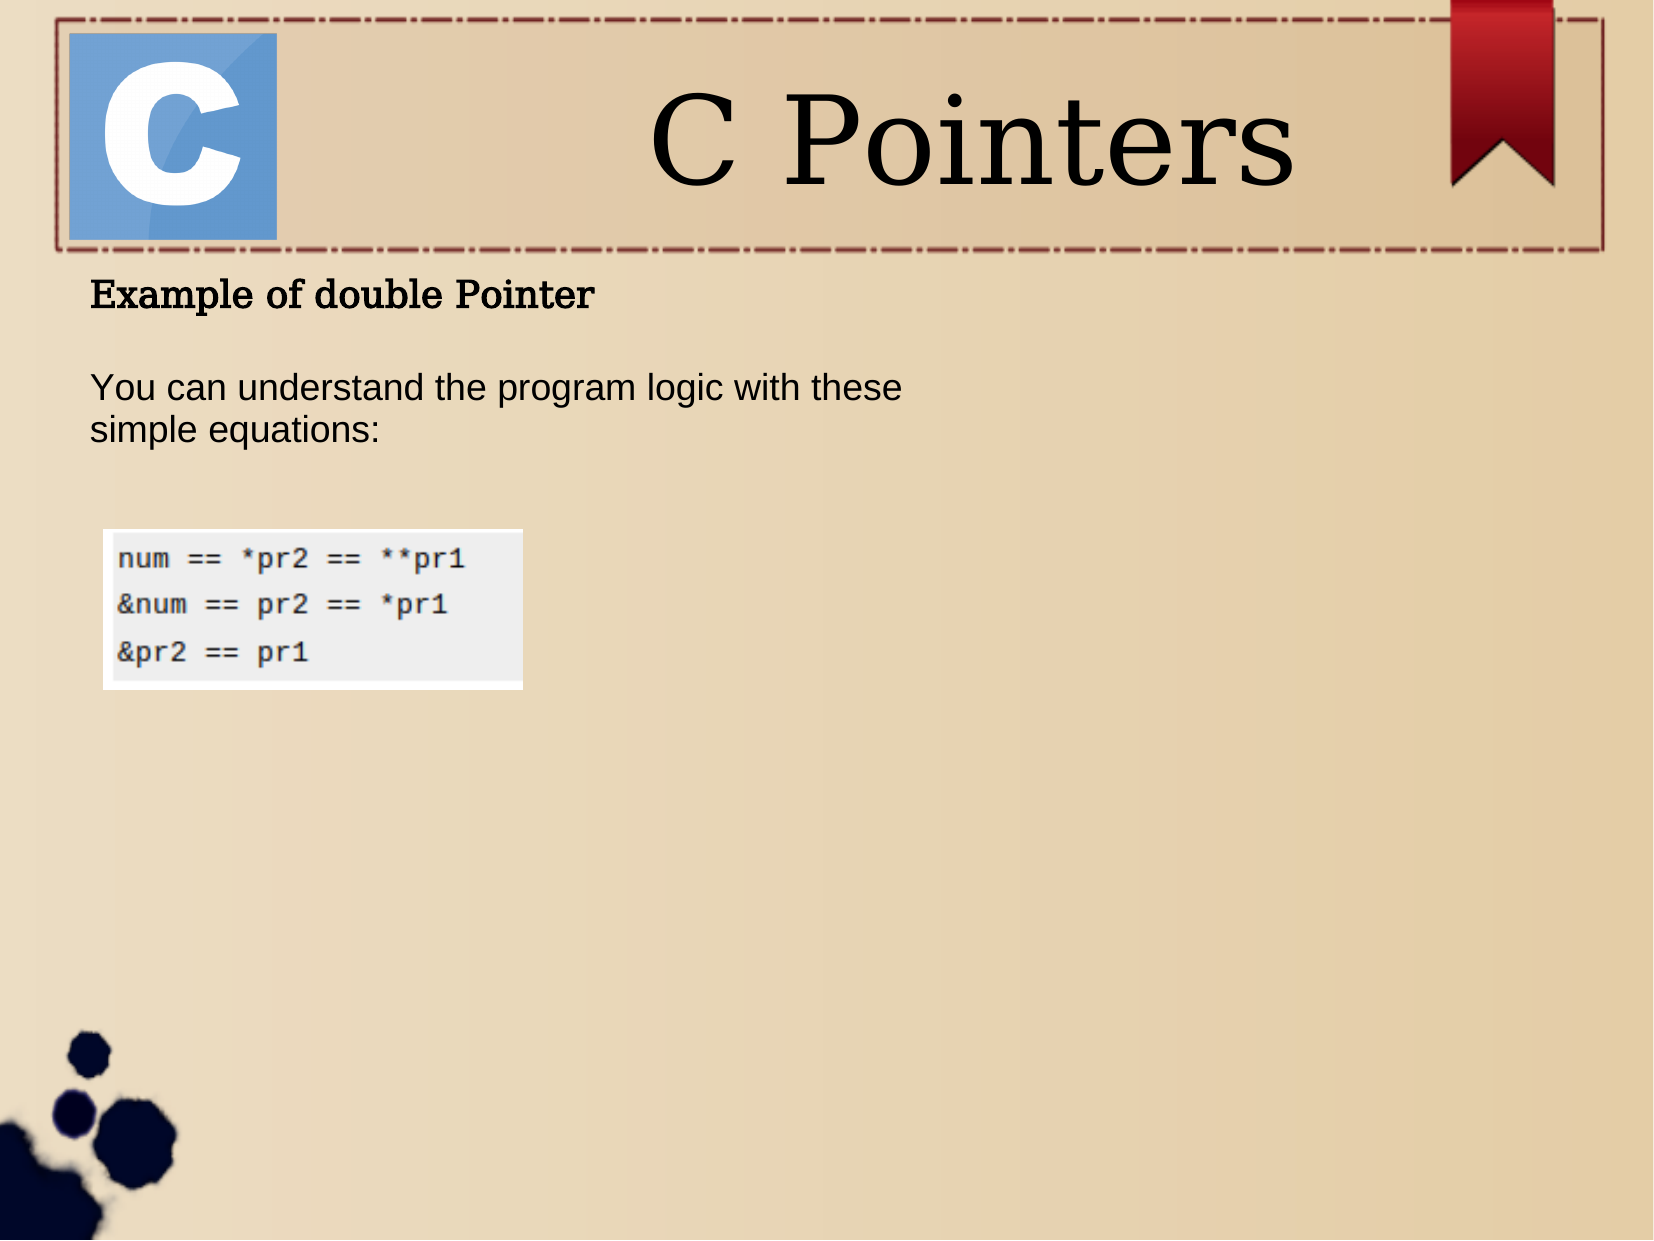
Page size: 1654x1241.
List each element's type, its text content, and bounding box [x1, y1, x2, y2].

picture [0, 0, 1654, 1240]
text_box Example of double Pointer [75, 266, 1606, 331]
text_box You can understand the program logic with these simple equations: [75, 360, 1006, 501]
title C Pointers [495, 47, 1413, 229]
